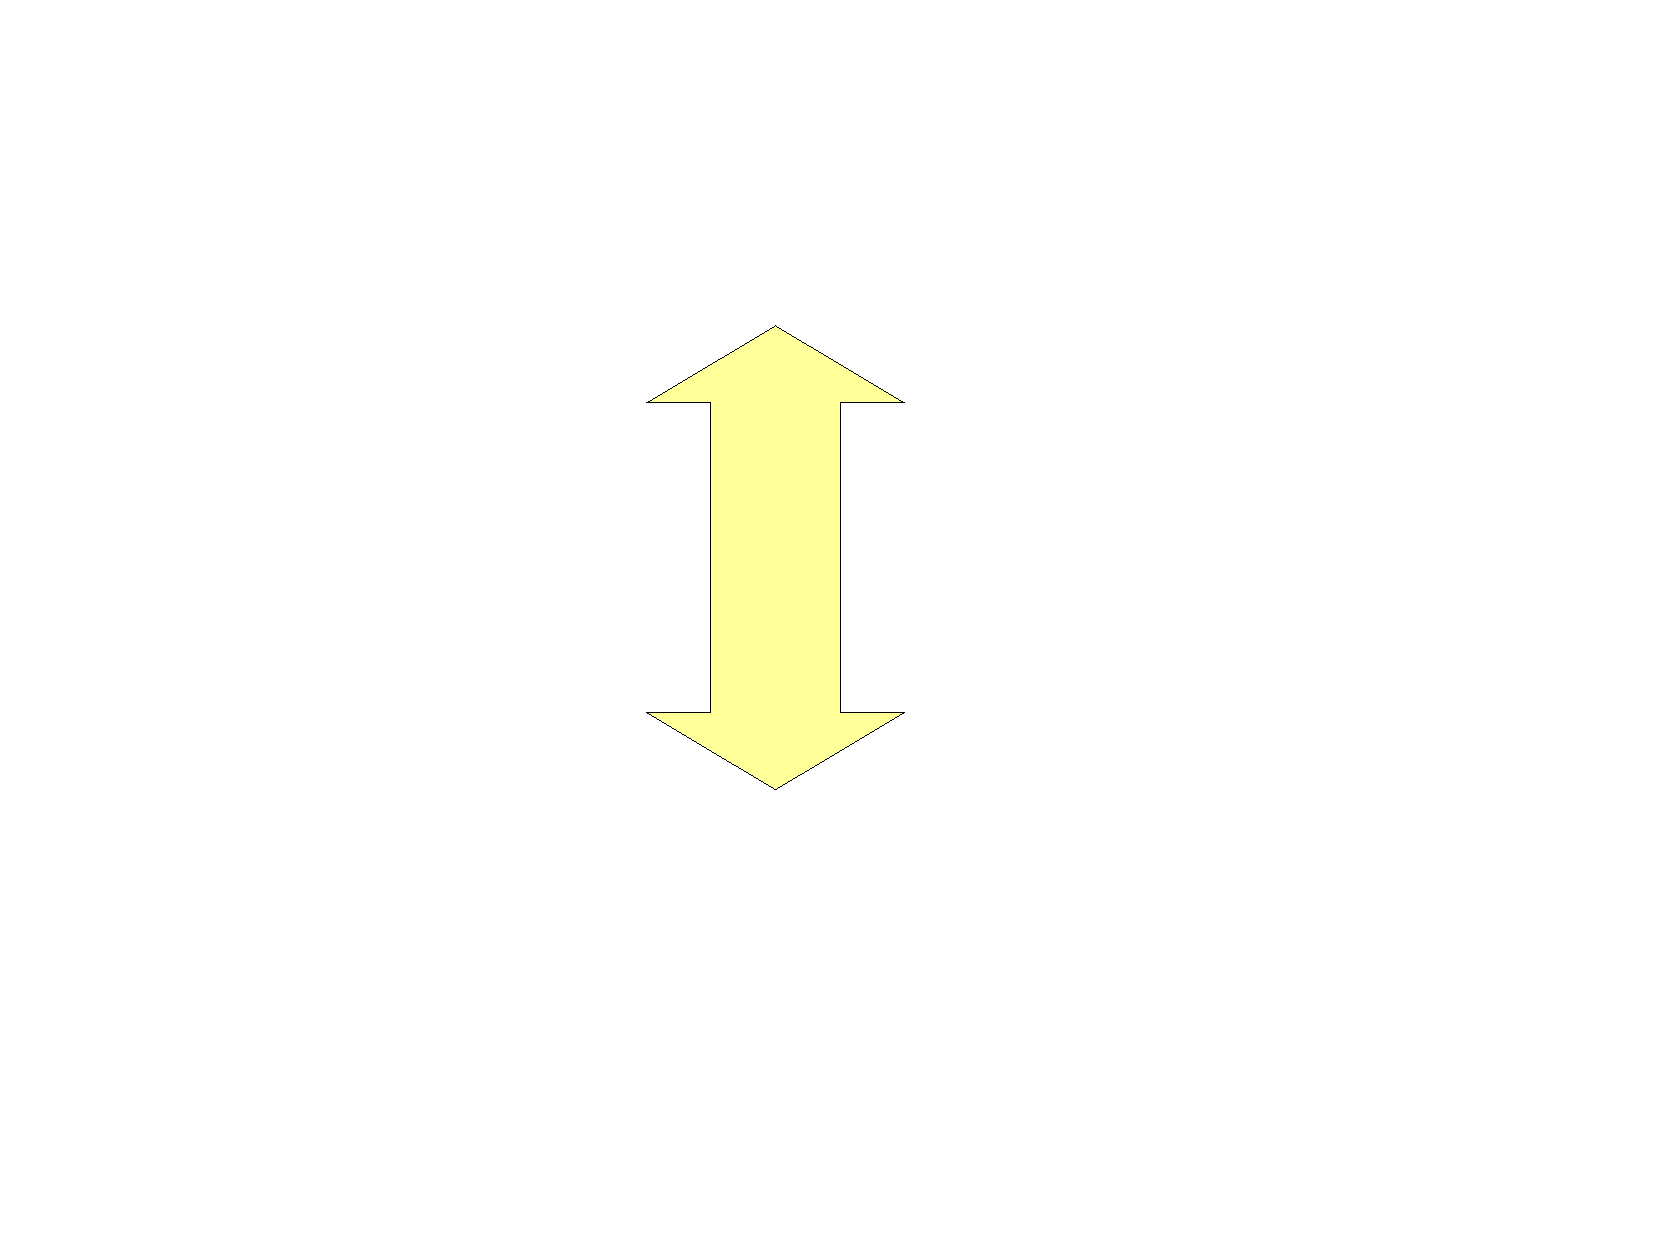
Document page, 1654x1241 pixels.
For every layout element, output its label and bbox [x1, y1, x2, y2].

text_box [646, 325, 905, 790]
